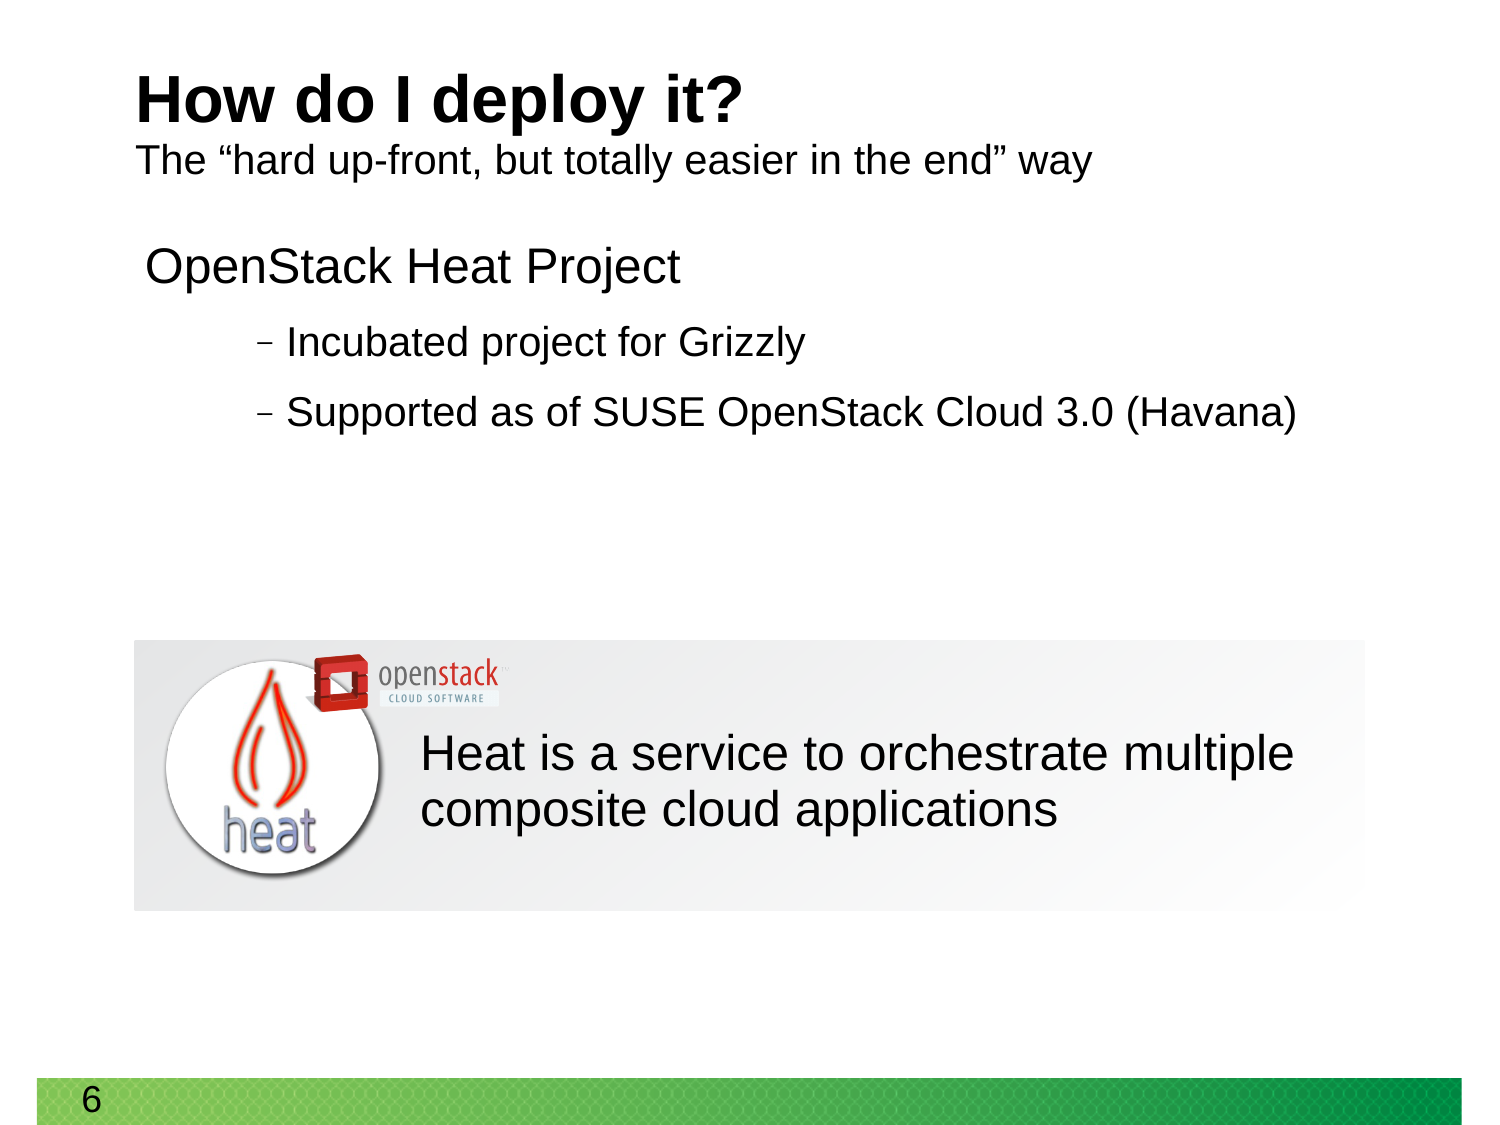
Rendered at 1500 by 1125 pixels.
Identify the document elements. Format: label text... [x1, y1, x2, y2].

list OpenStack Heat Project Incubated project for Grizzly Supported as of SUSE OpenStack Cloud 3.0 (Havana) [144, 238, 1381, 586]
title How do I deploy it? The “hard up-front, but totally easier in the end” way [135, 41, 1372, 204]
text_box [134, 640, 1365, 911]
picture [157, 654, 511, 886]
picture [36, 1078, 1462, 1125]
text_box Heat is a service to orchestrate multiple composite cloud applications [420, 725, 1296, 837]
